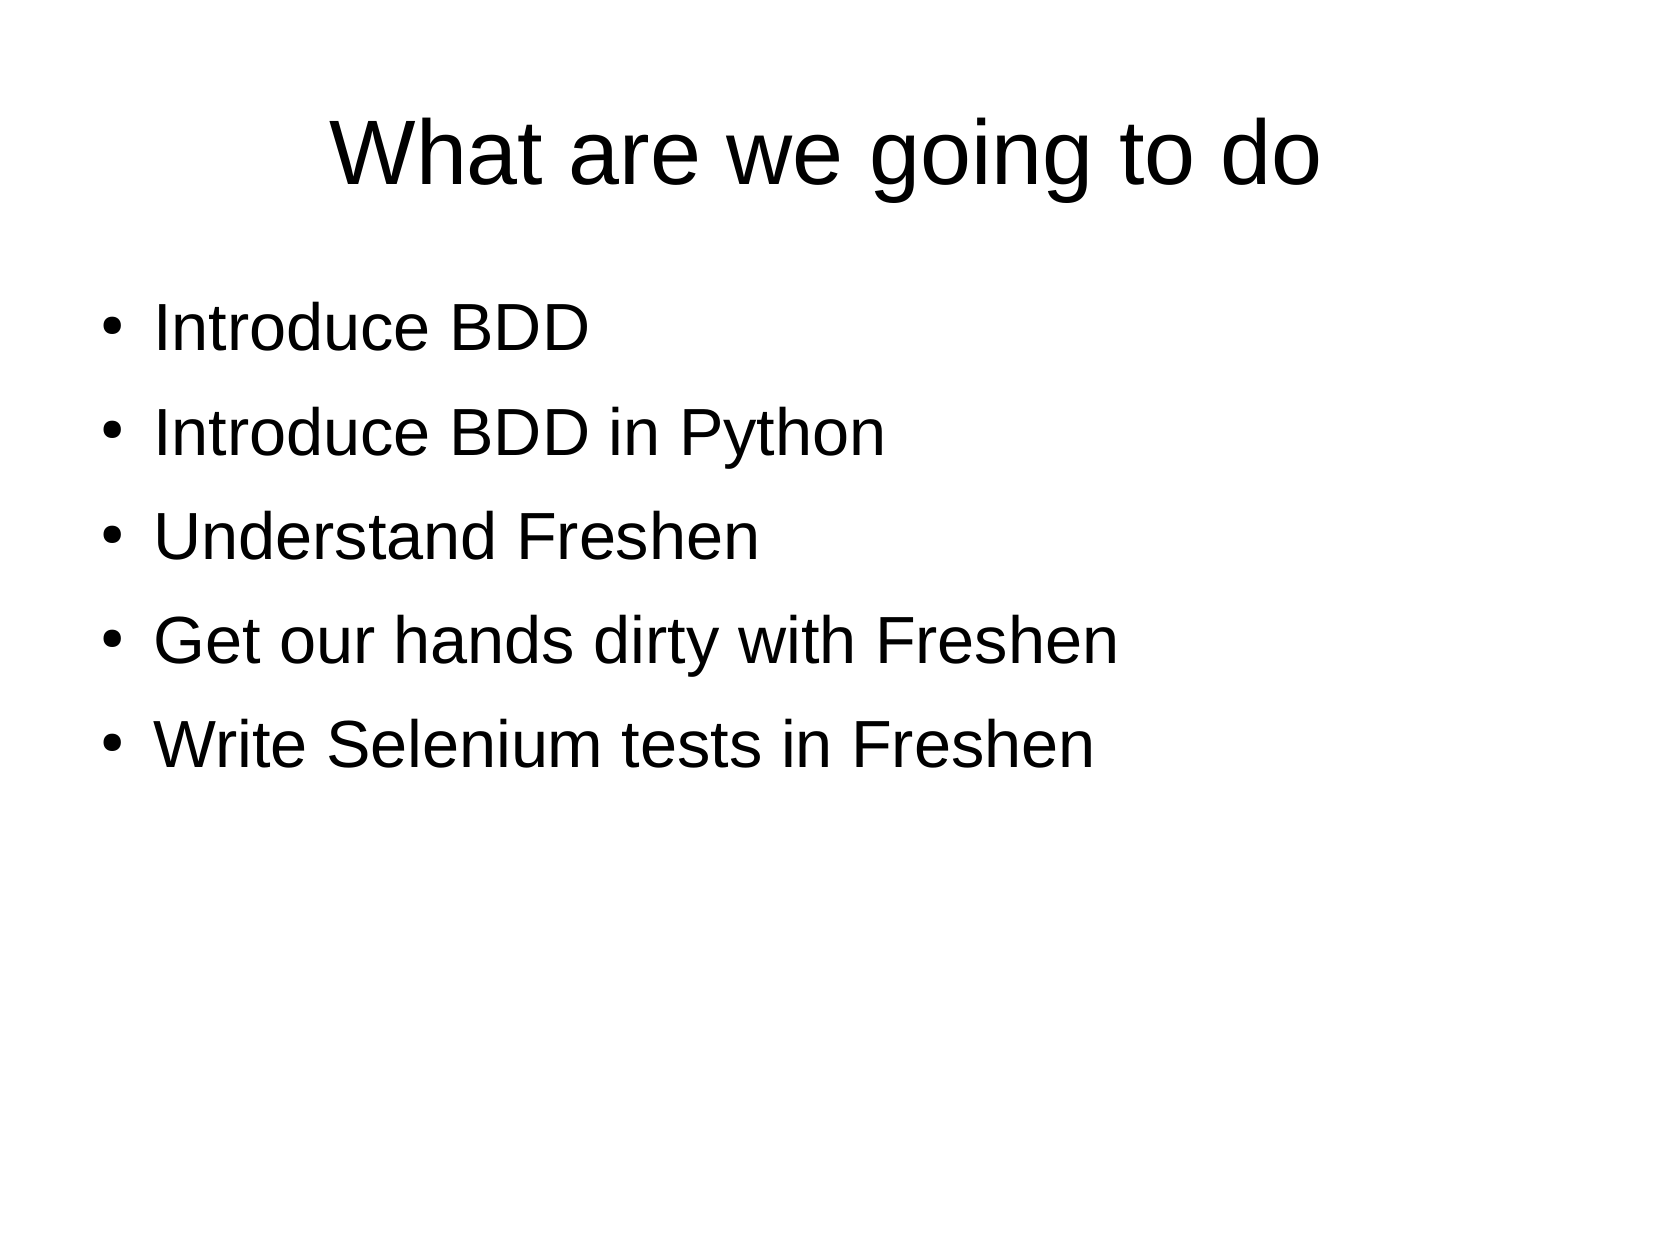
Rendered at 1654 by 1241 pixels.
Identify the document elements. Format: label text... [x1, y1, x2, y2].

title What are we going to do [82, 49, 1571, 257]
list Introduce BDD Introduce BDD in Python Understand Freshen Get our hands dirty with Freshen Write Selenium tests in Freshen [82, 290, 1571, 1109]
